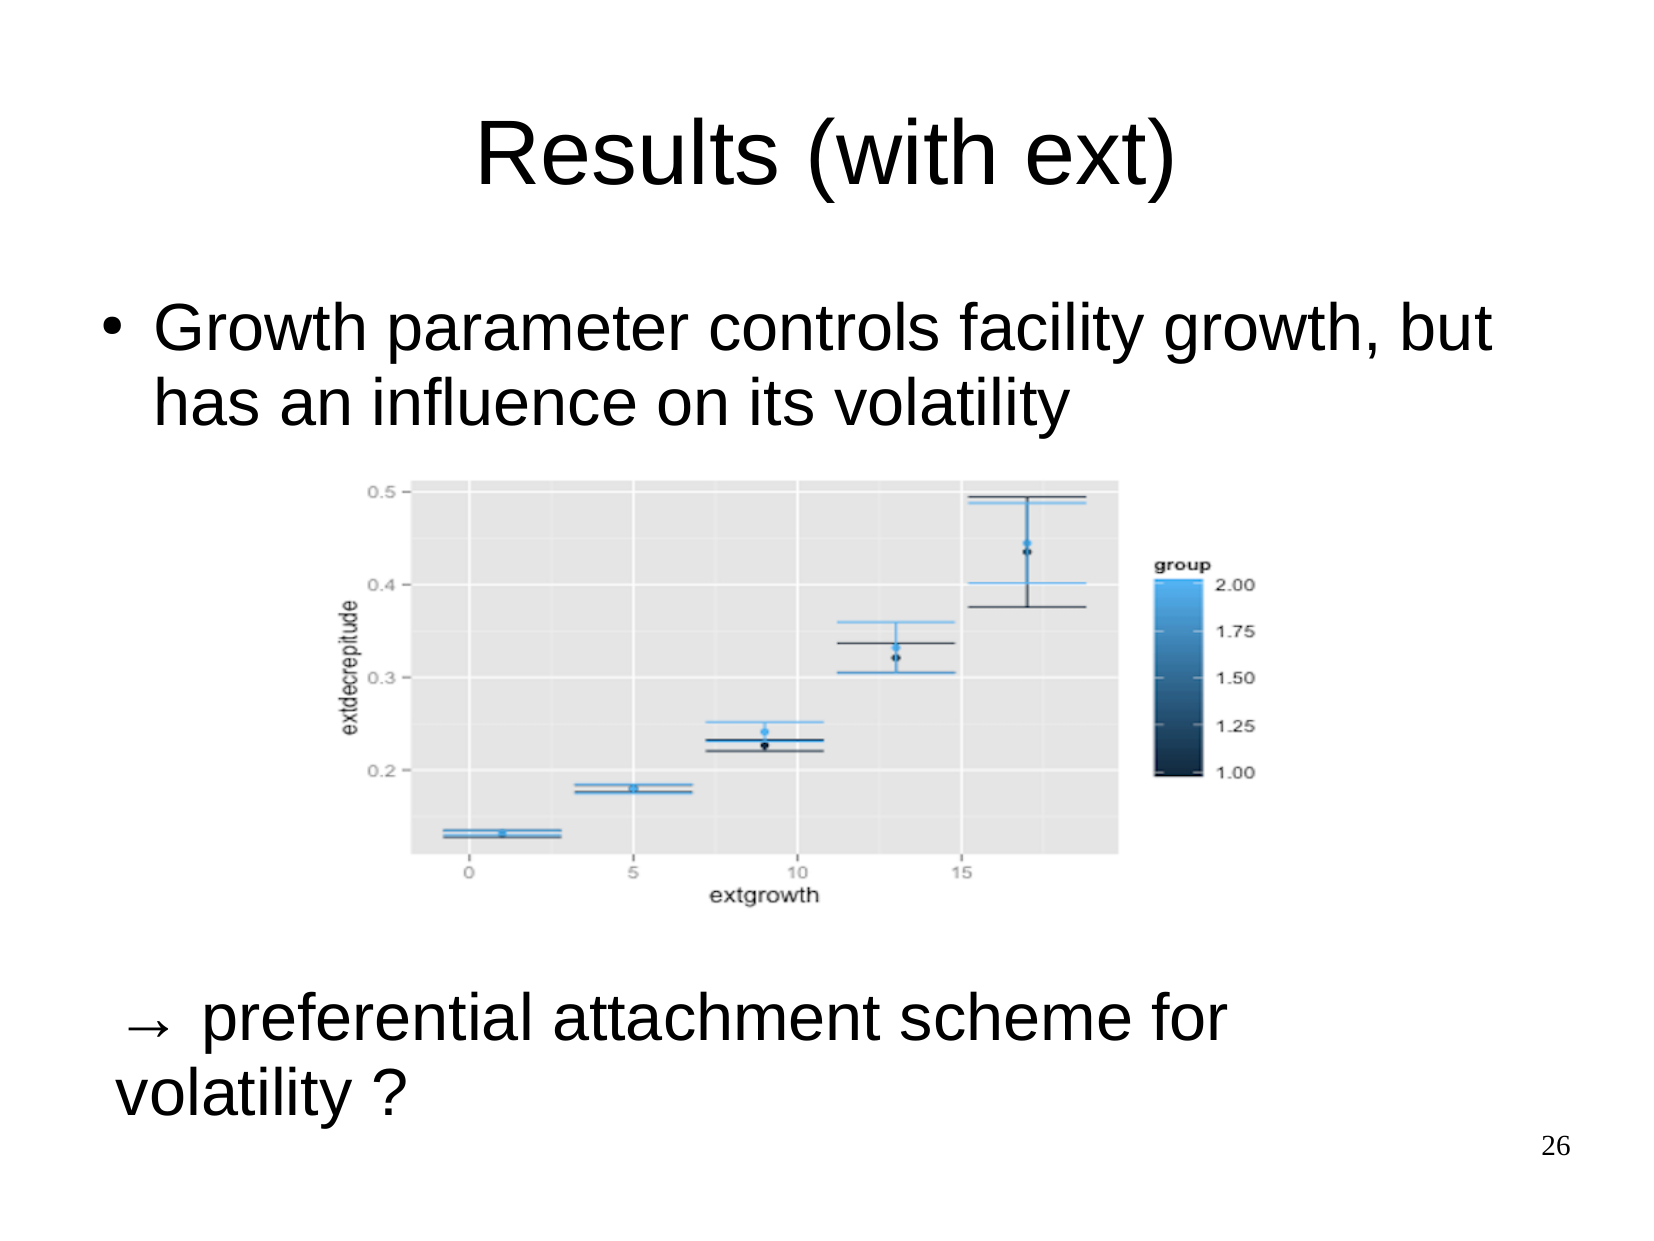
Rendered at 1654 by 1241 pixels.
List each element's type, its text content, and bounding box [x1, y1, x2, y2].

list Growth parameter controls facility growth, but has an influence on its volatility [82, 290, 1538, 1010]
title Results (with ext) [82, 49, 1571, 257]
list → preferential attachment scheme for volatility ? [44, 980, 1501, 1158]
picture [295, 448, 1300, 945]
